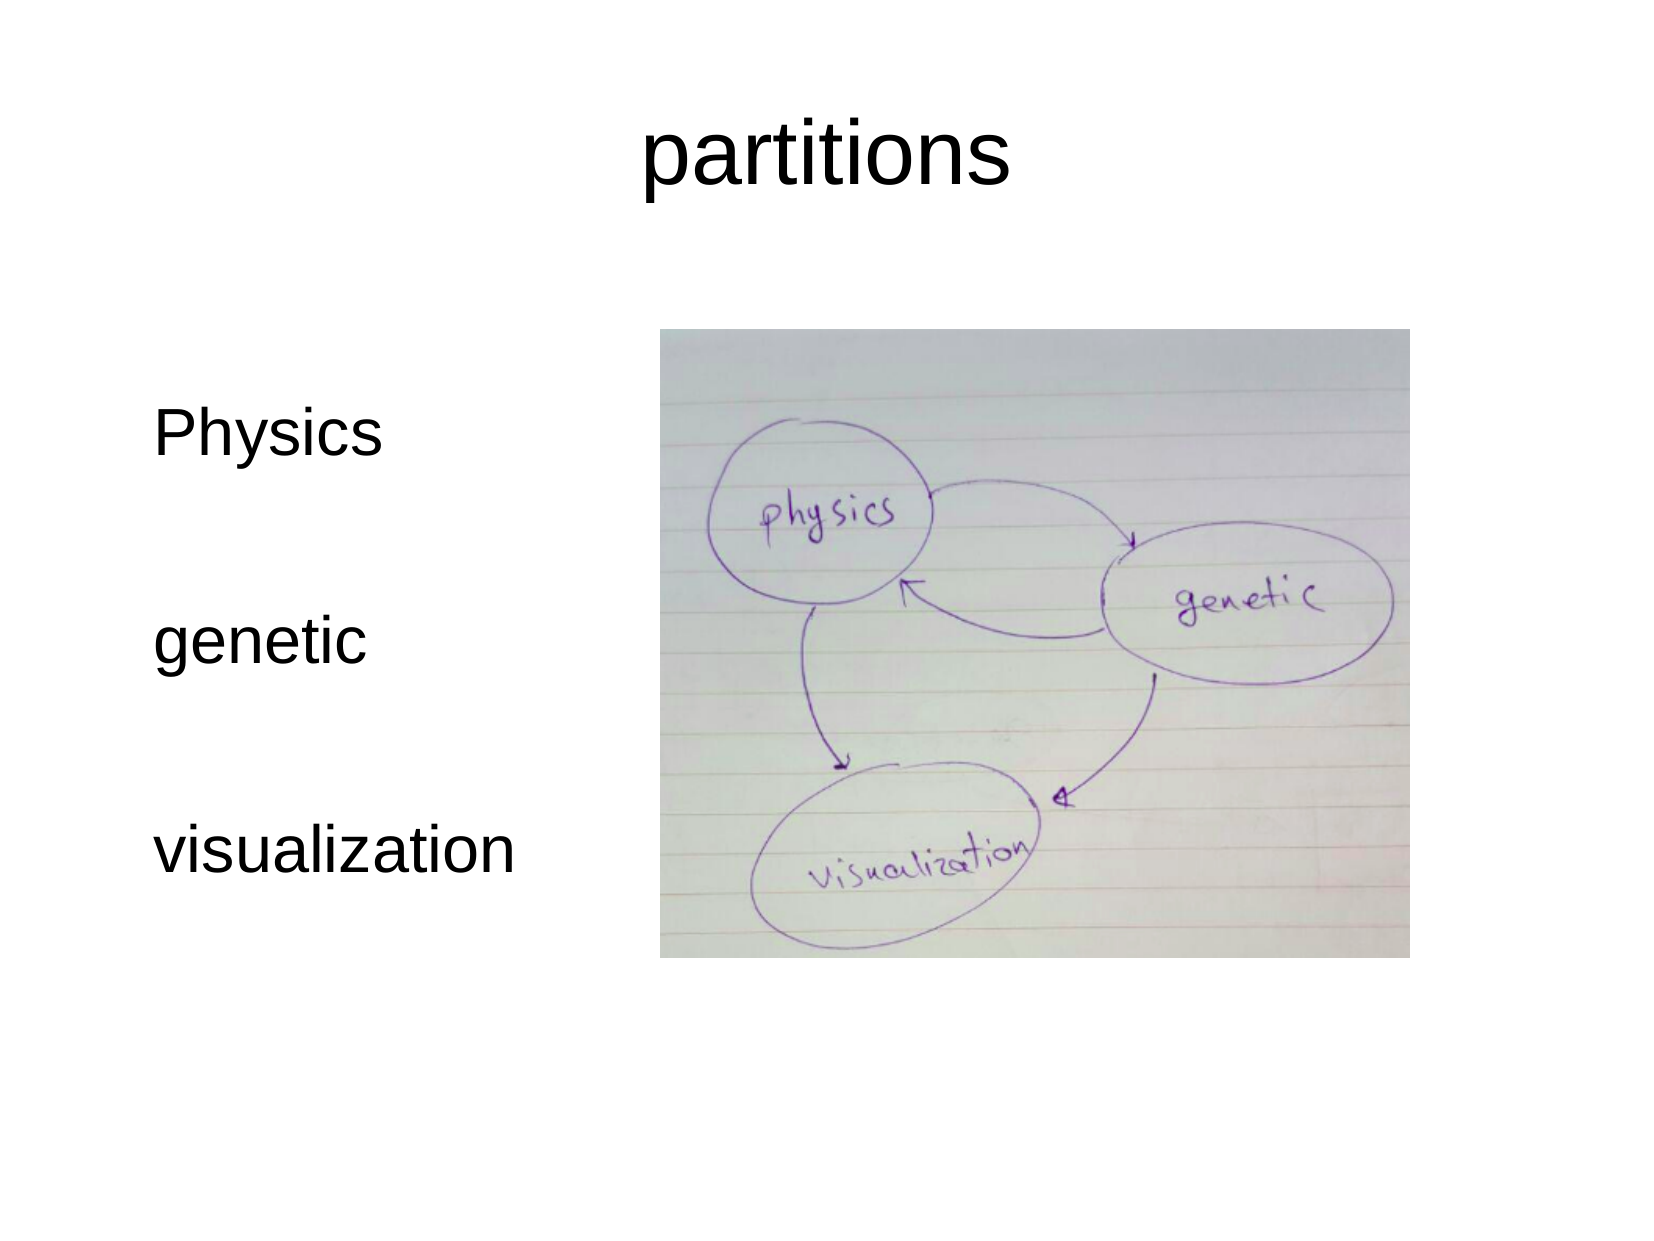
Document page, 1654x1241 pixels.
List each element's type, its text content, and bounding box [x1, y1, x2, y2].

picture [660, 329, 1410, 959]
list Physics genetic visualization [82, 290, 1571, 1010]
title partitions [82, 49, 1571, 257]
